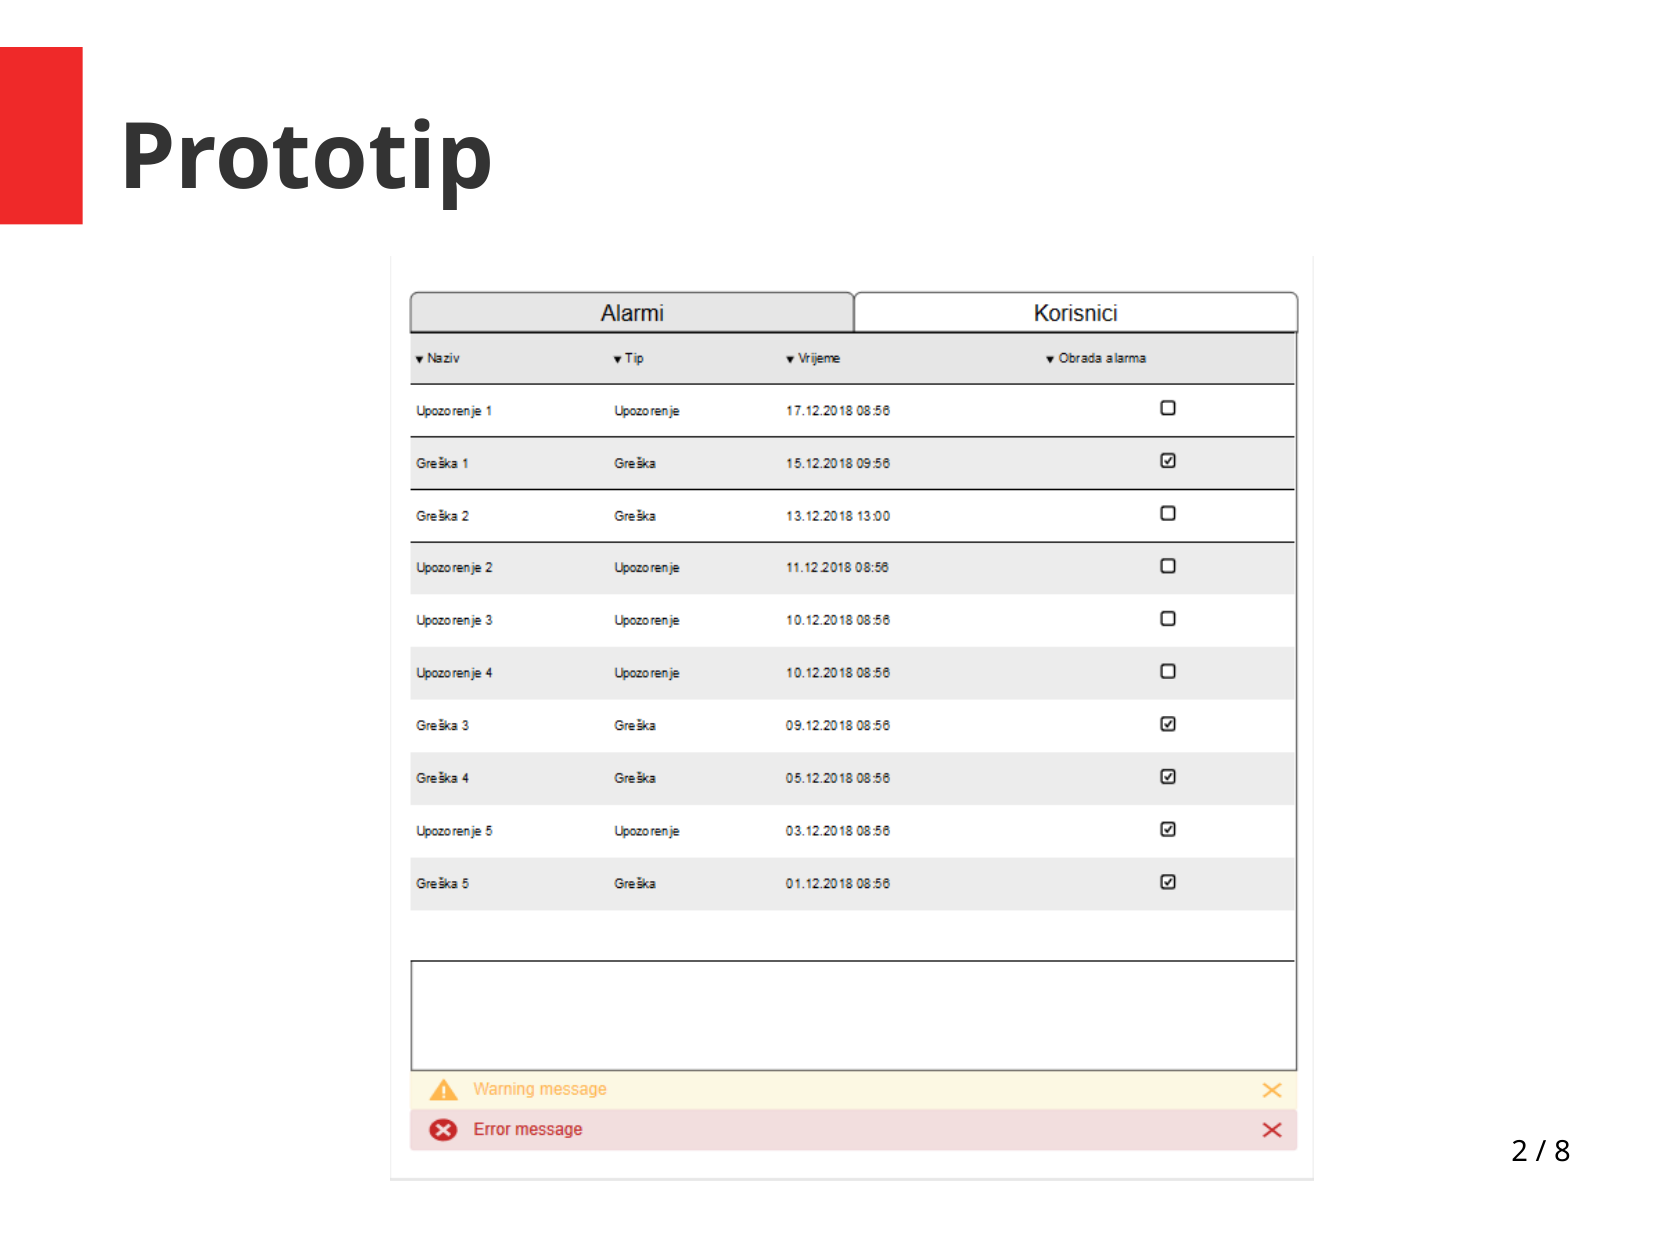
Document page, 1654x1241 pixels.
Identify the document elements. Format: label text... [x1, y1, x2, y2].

picture [390, 256, 1314, 1181]
title Prototip [118, 49, 1571, 257]
